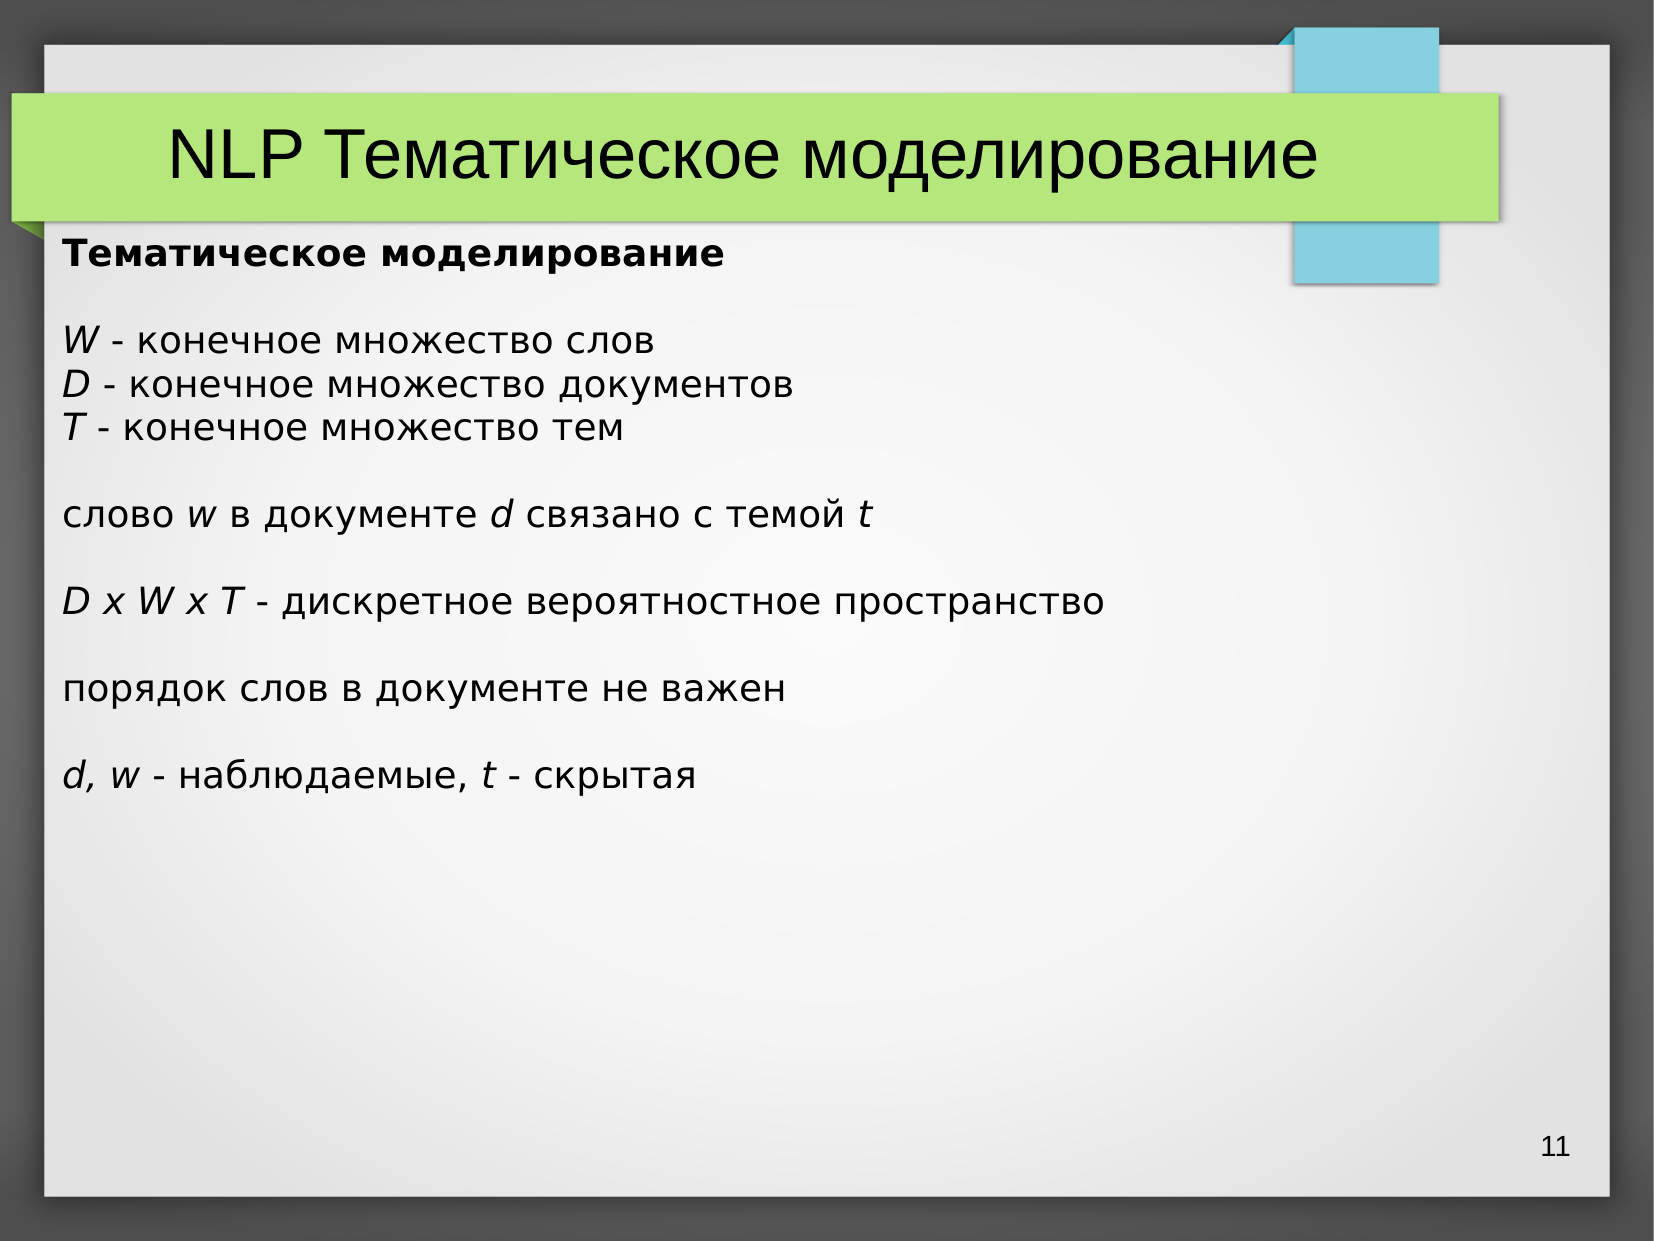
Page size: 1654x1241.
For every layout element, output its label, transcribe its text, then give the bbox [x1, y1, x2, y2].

title NLP Тематическое моделирование [82, 114, 1406, 194]
text_box Тематическое моделирование W - конечное множество слов D - конечное множество документов T - конечное множество тем слово w в документе d связано с темой t D x W x T - дискретное вероятностное пространство порядок слов в документе не важен d, w - наблюдаемые, t - скрытая [47, 224, 1595, 1154]
picture [0, 0, 1654, 1241]
